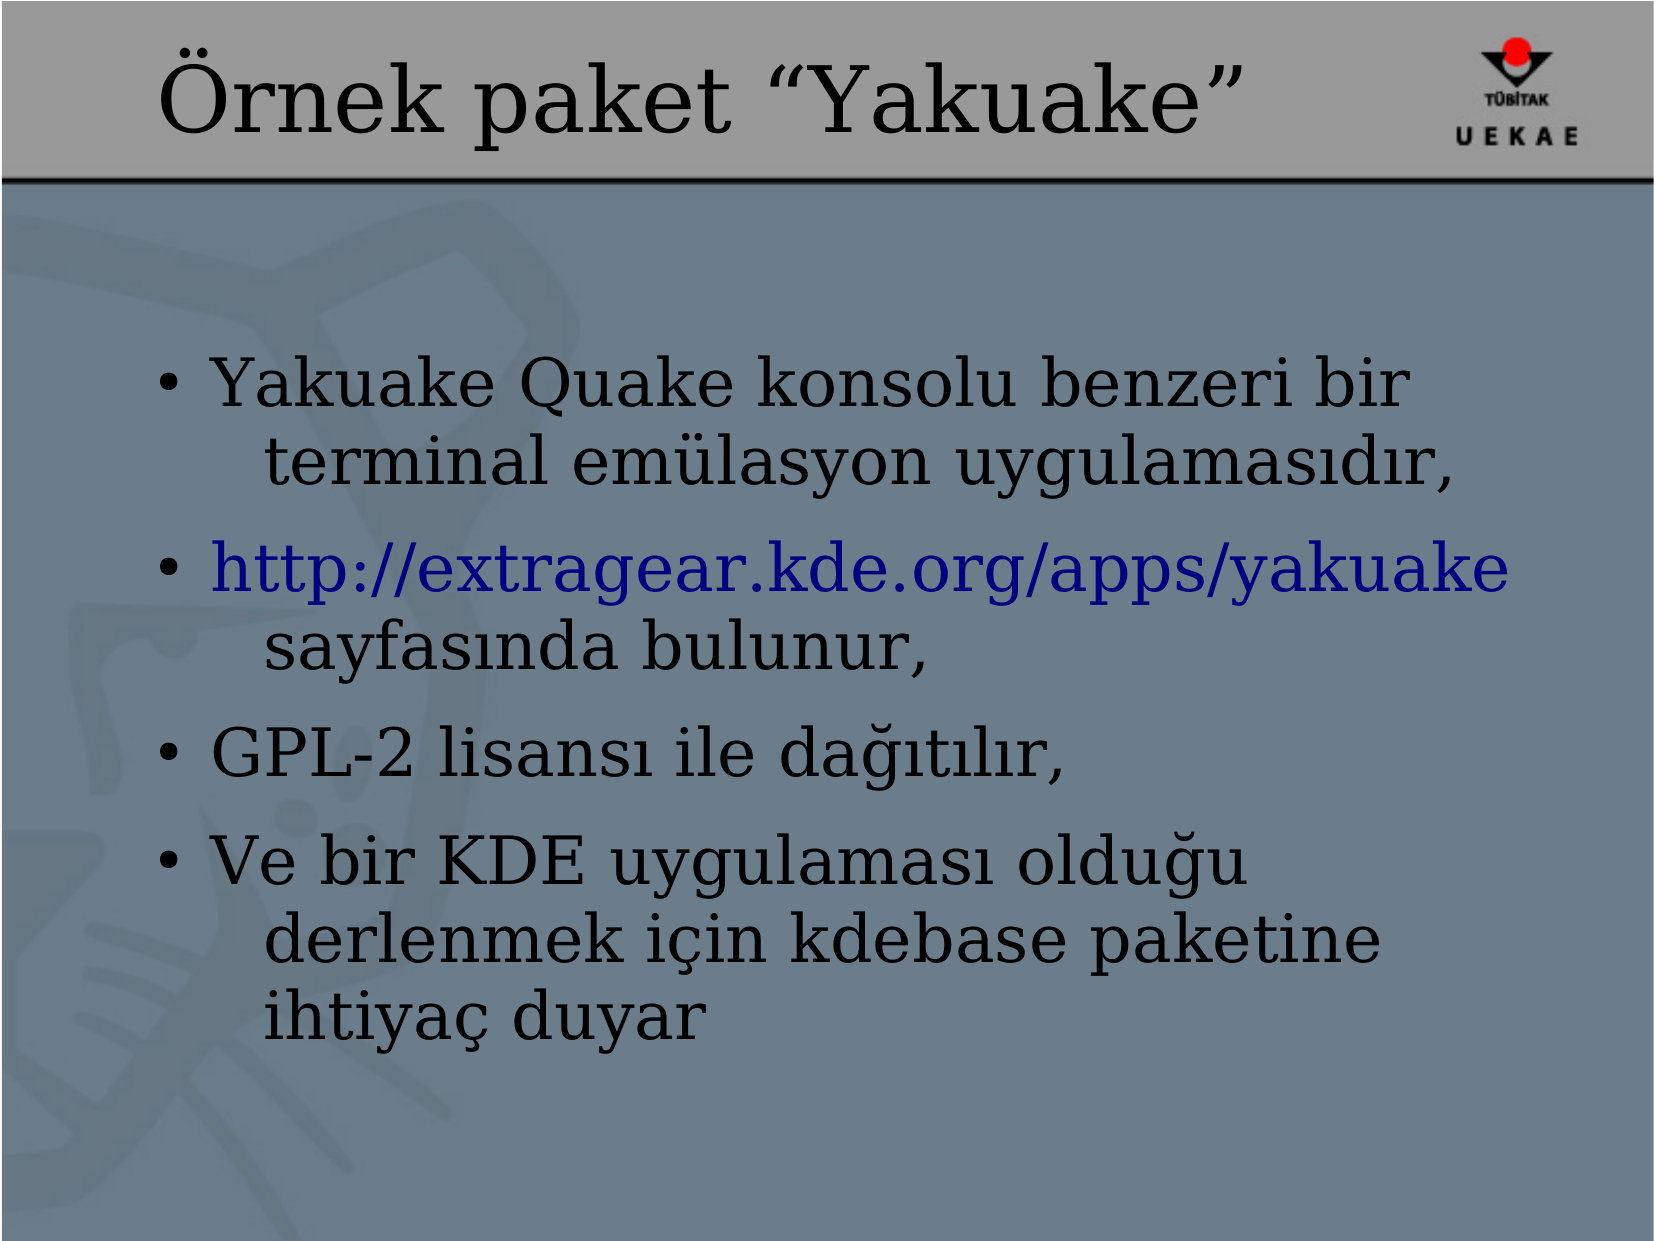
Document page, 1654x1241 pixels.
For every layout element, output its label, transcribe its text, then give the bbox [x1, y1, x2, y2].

list Yakuake Quake konsolu benzeri bir terminal emülasyon uygulamasıdır, http://extragear.kde.org/apps/yakuake sayfasında bulunur, GPL-2 lisansı ile dağıtılır, Ve bir KDE uygulaması olduğu derlenmek için kdebase paketine ihtiyaç duyar [121, 344, 1534, 1127]
title Örnek paket “Yakuake” [0, 0, 1410, 204]
picture [1, 1, 1654, 1241]
